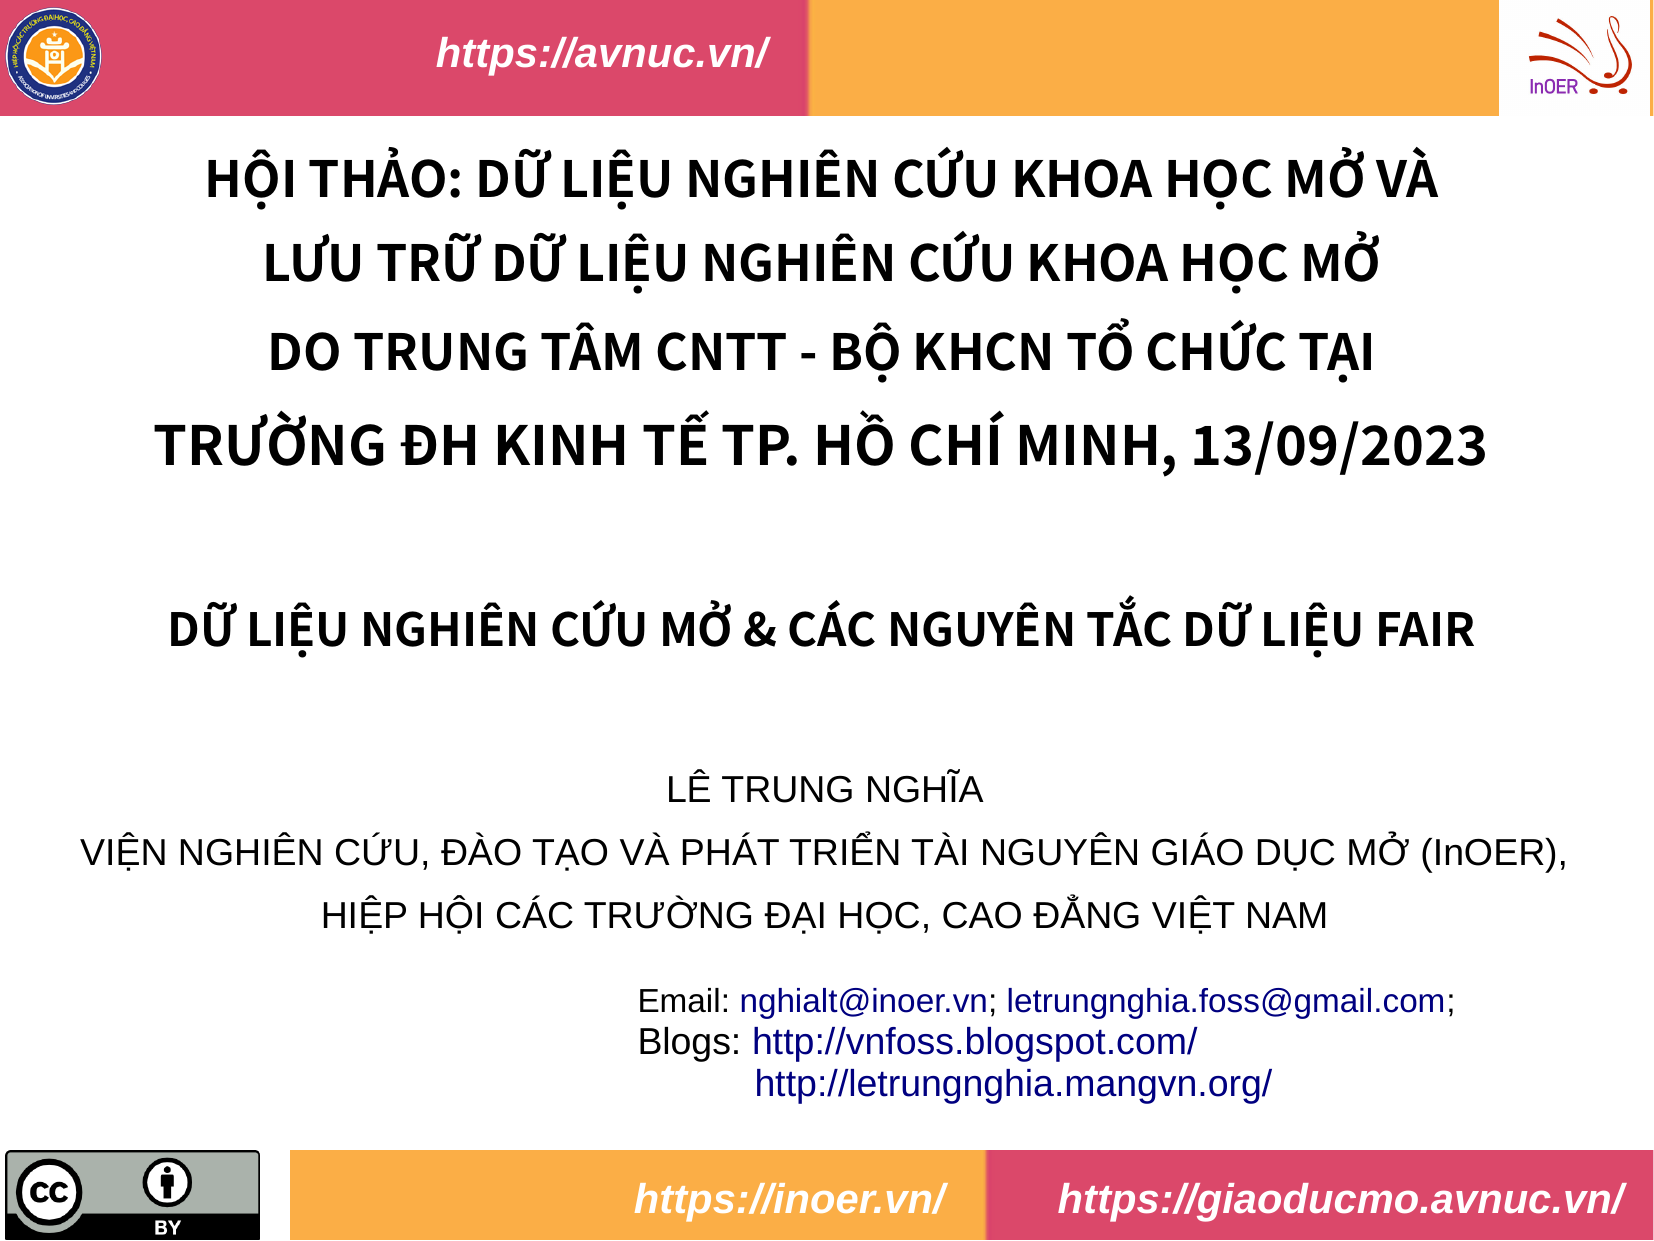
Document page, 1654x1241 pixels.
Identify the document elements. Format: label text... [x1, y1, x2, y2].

text_box HỘI THẢO: DỮ LIỆU NGHIÊN CỨU KHOA HỌC MỞ VÀ LƯU TRỮ DỮ LIỆU NGHIÊN CỨU KHOA HỌC MỞ DO TRUNG TÂM CNTT - BỘ KHCN TỔ CHỨC TẠI TRƯỜNG ĐH KINH TẾ TP. HỒ CHÍ MINH, 13/09/2023 DỮ LIỆU NGHIÊN CỨU MỞ & CÁC NGUYÊN TẮC DỮ LIỆU FAIR [135, 121, 1509, 536]
text_box https://avnuc.vn/ [156, 22, 794, 84]
text_box LÊ TRUNG NGHĨA VIỆN NGHIÊN CỨU, ĐÀO TẠO VÀ PHÁT TRIỂN TÀI NGUYÊN GIÁO DỤC MỞ (InOER), HIỆP HỘI CÁC TRƯỜNG ĐẠI HỌC, CAO ĐẲNG VIỆT NAM Email: nghialt@inoer.vn; letrungnghia.foss@gmail.com; Blogs: http://vnfoss.blogspot.com/ http://letrungnghia.mangvn.org/ [37, 536, 1613, 1200]
picture [0, 0, 1654, 116]
text_box https://inoer.vn/ [333, 1168, 971, 1230]
text_box https://giaoducmo.avnuc.vn/ [1000, 1168, 1639, 1230]
picture [290, 1150, 1654, 1240]
picture [5, 1150, 260, 1240]
